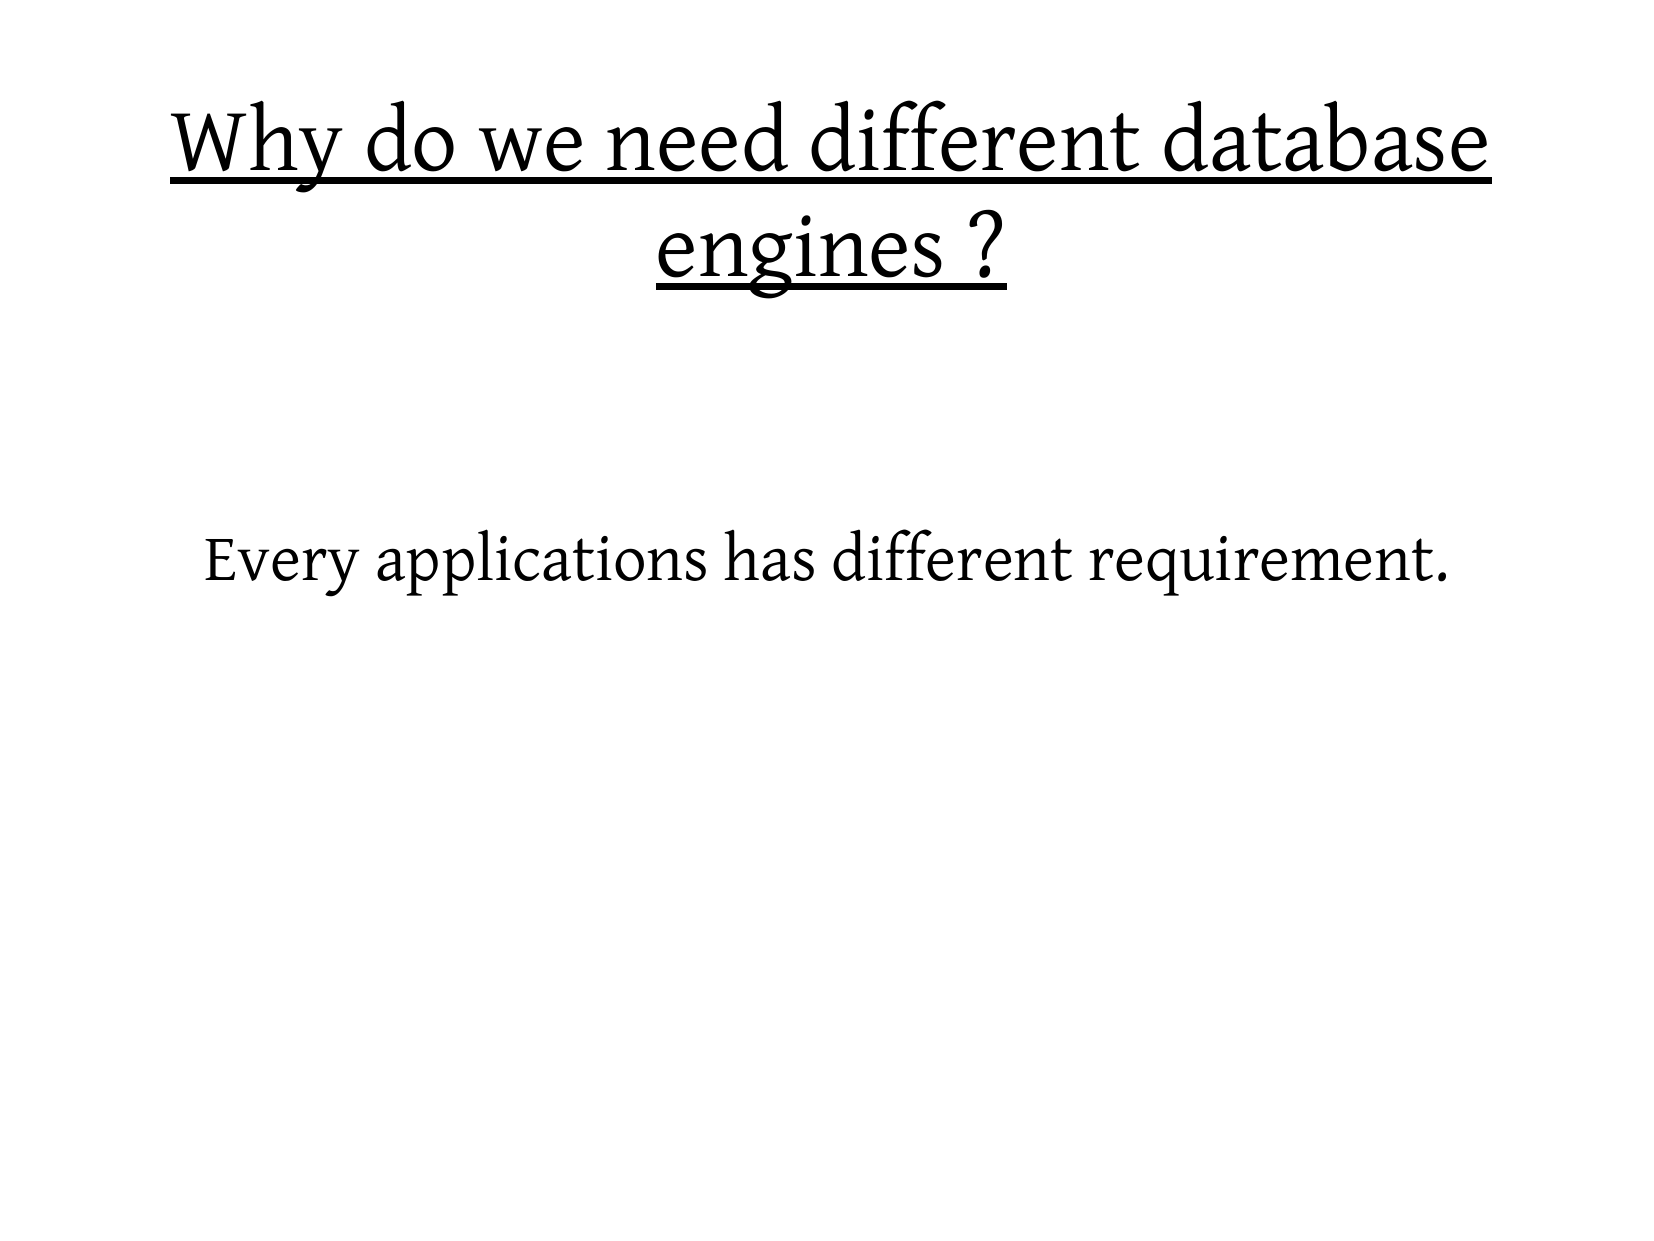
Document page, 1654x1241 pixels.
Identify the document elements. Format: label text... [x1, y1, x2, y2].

title Every applications has different requirement. [121, 496, 1534, 704]
title Why do we need different database engines ? [125, 90, 1538, 303]
